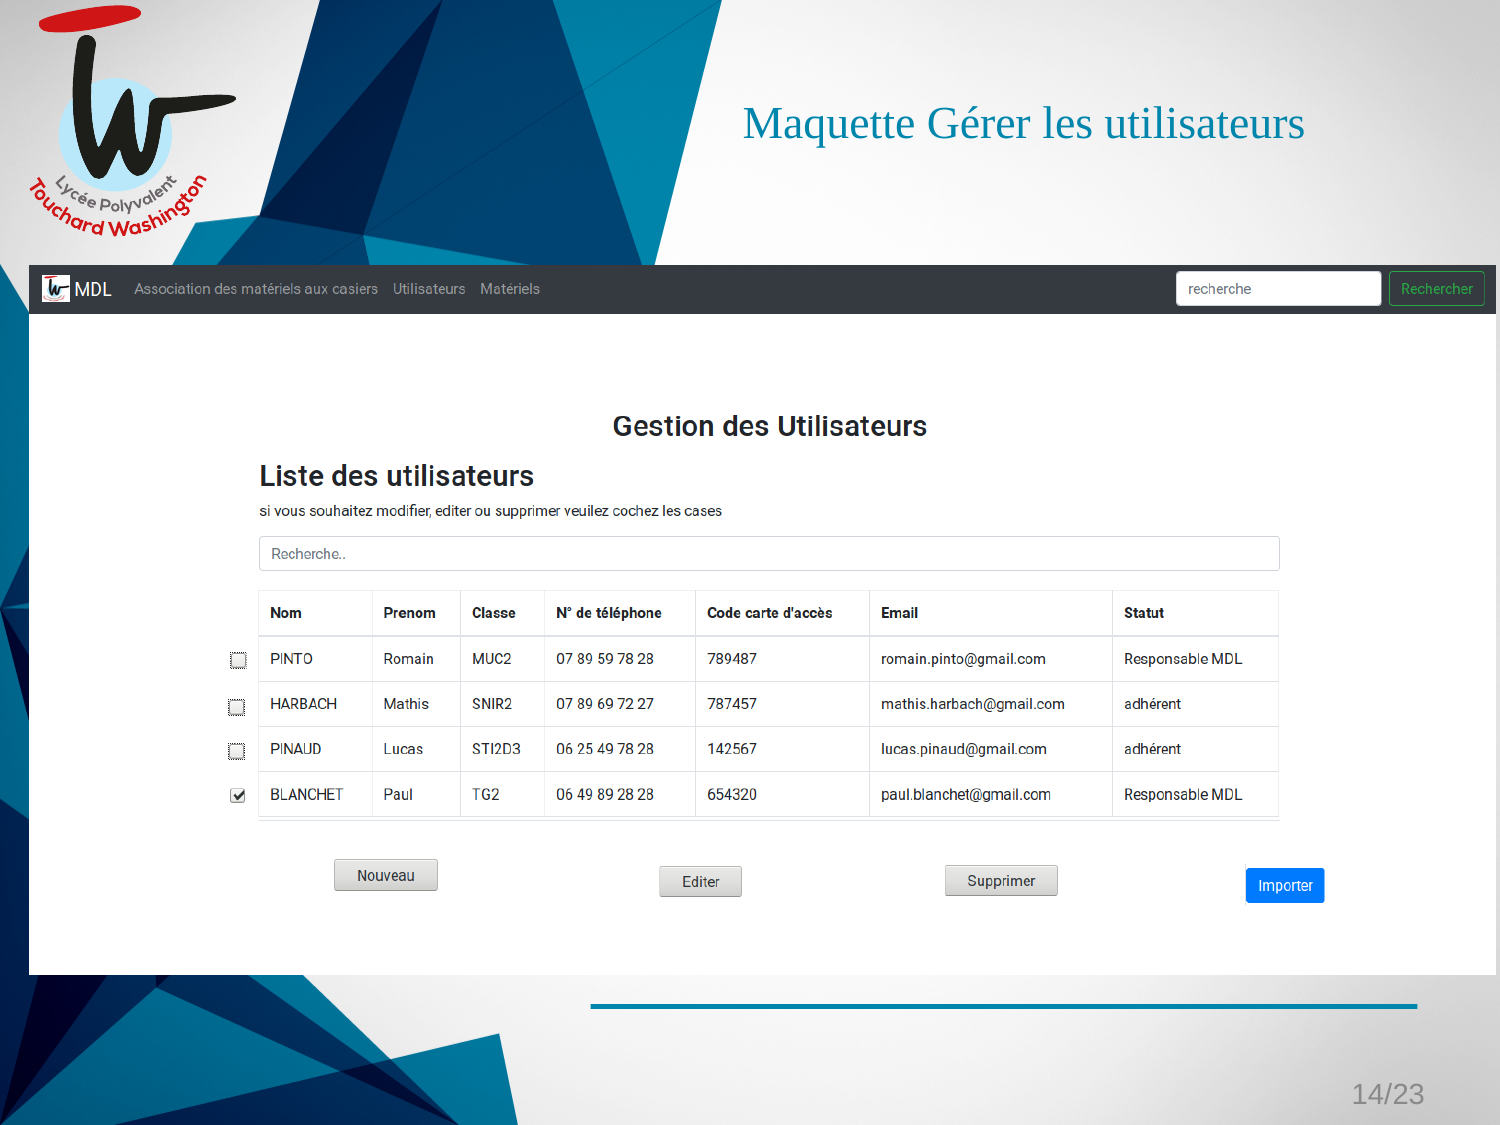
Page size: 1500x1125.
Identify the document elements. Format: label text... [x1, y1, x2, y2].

picture [0, 0, 1500, 1125]
title Maquette Gérer les utilisateurs [612, 29, 1329, 218]
